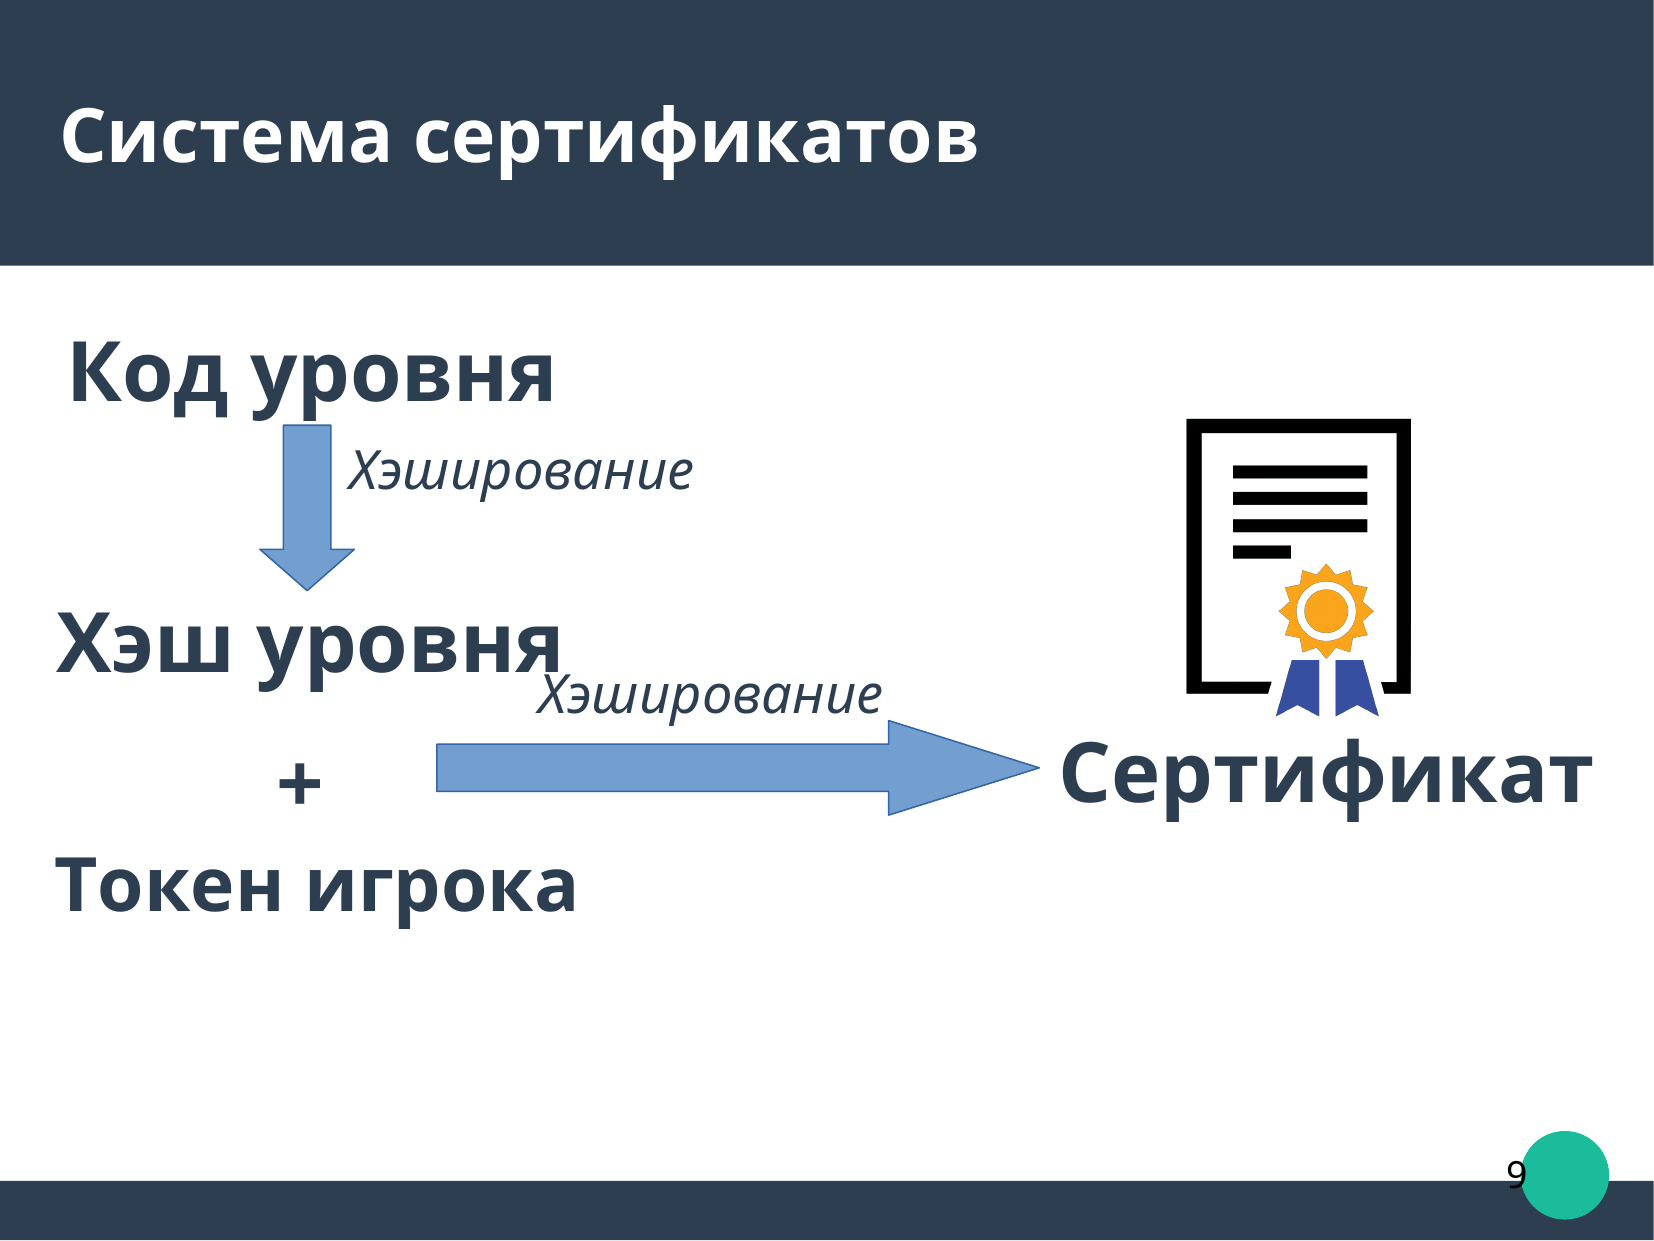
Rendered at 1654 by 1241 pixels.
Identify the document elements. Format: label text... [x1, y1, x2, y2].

list Код уровня [47, 306, 650, 449]
picture [1145, 413, 1453, 721]
title Система сертификатов [59, 49, 1595, 207]
text_box [436, 744, 519, 792]
text_box Хэширование [519, 661, 1123, 804]
text_box [259, 425, 331, 591]
text_box Хэш уровня + [0, 578, 733, 1040]
text_box Сертификат [1039, 708, 1642, 851]
text_box [888, 804, 925, 816]
text_box Хэширование [330, 437, 934, 579]
text_box Токен игрока [35, 826, 733, 969]
